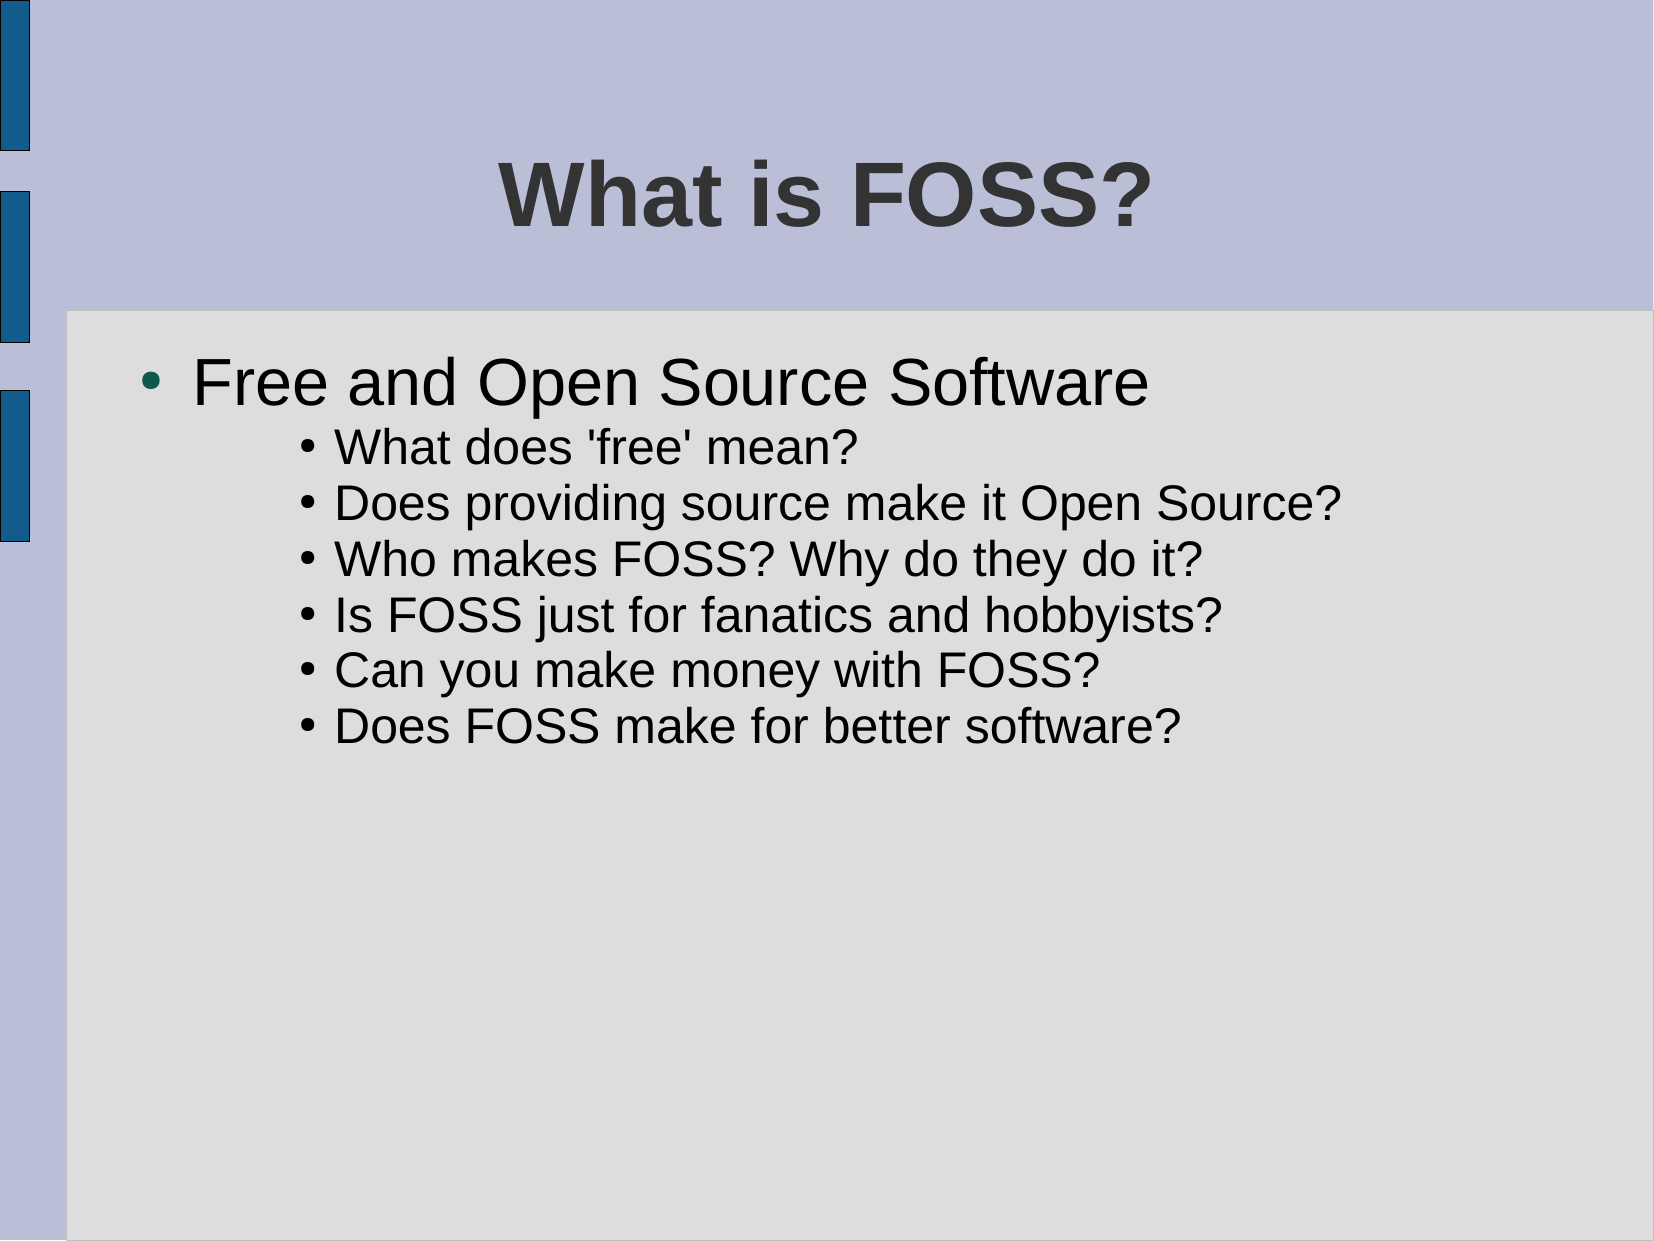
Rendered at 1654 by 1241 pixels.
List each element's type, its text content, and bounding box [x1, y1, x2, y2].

title What is FOSS? [121, 91, 1534, 299]
list Free and Open Source Software What does 'free' mean? Does providing source make it Open Source? Who makes FOSS? Why do they do it? Is FOSS just for fanatics and hobbyists? Can you make money with FOSS? Does FOSS make for better software? [121, 344, 1534, 1112]
